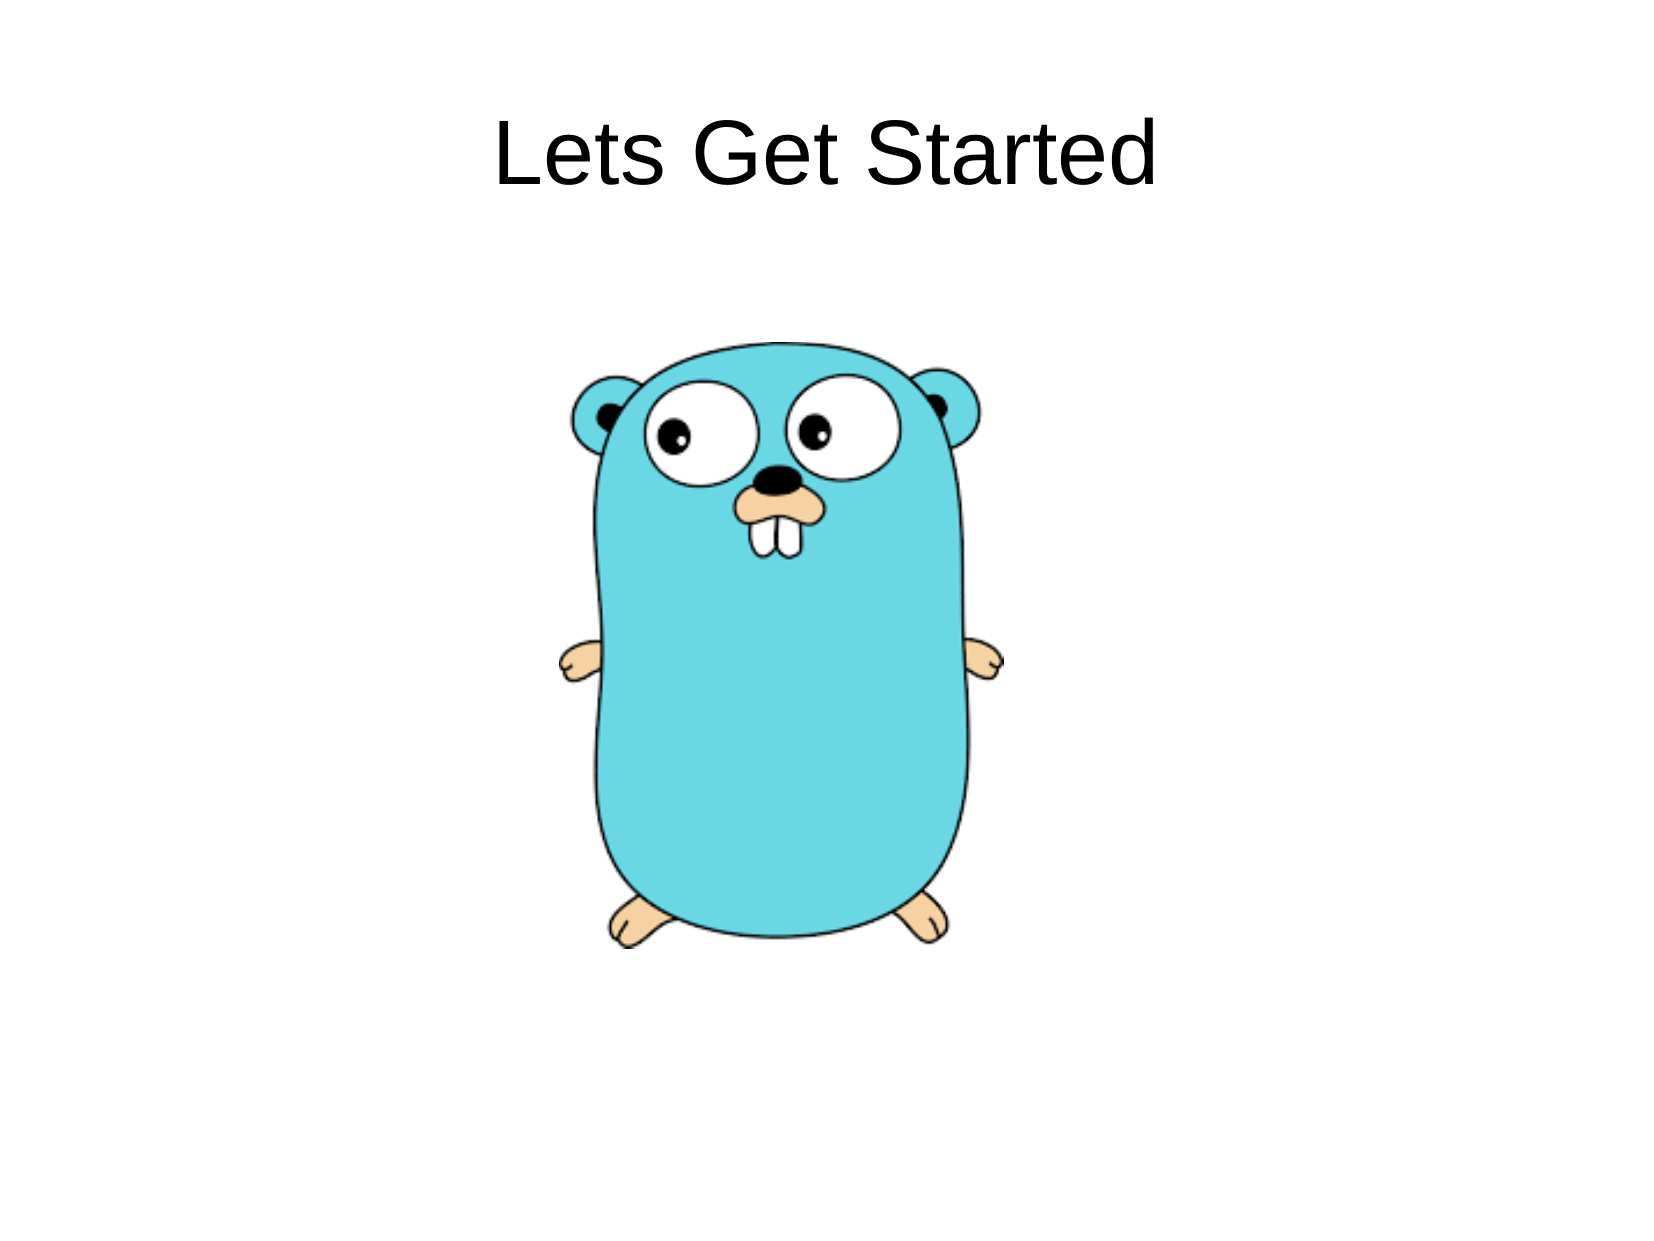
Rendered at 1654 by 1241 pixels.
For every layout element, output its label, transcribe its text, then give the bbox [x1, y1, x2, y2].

title Lets Get Started [82, 49, 1571, 257]
picture [559, 342, 1004, 949]
